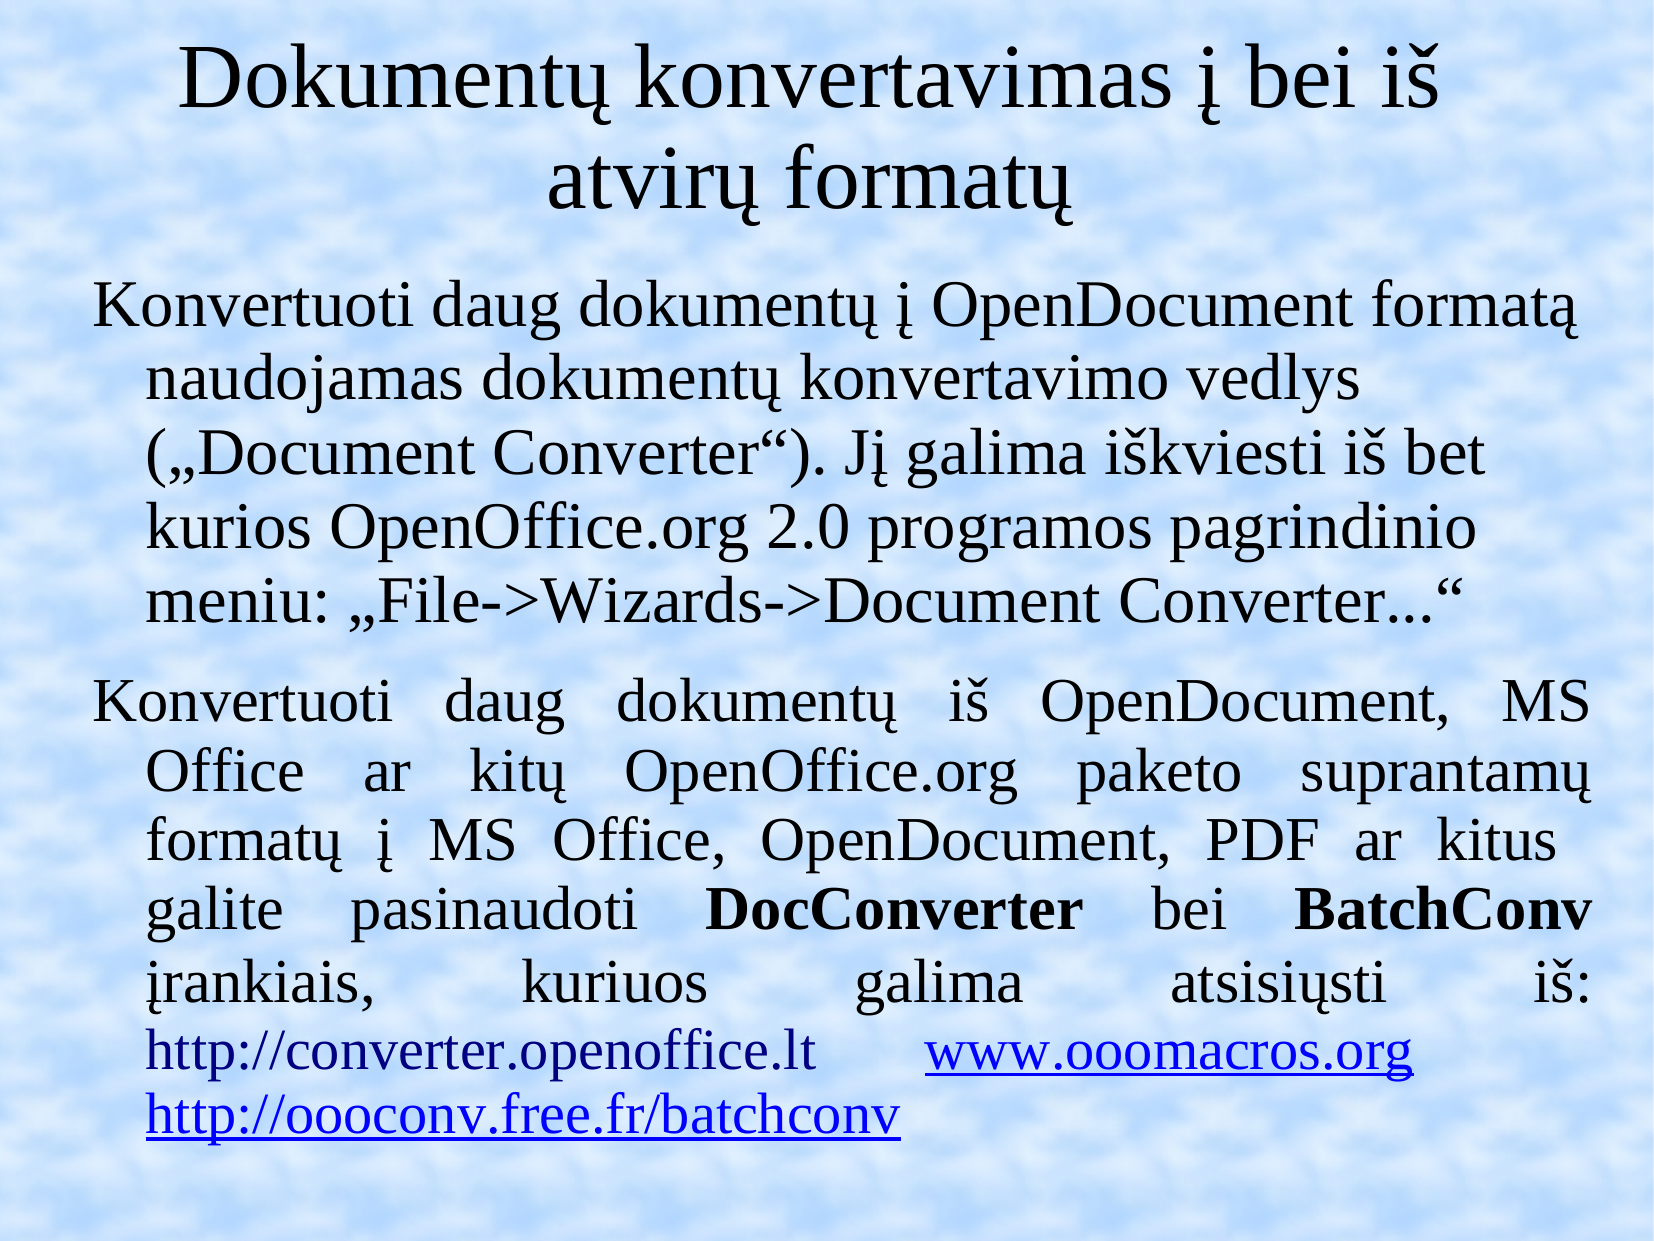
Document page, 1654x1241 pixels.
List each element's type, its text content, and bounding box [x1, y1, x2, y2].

title Dokumentų konvertavimas į bei iš atvirų formatų [104, 16, 1517, 239]
picture [0, 0, 1654, 1241]
list Konvertuoti daug dokumentų į OpenDocument formatą naudojamas dokumentų konvertavimo vedlys („Document Converter“). Jį galima iškviesti iš bet kurios OpenOffice.org 2.0 programos pagrindinio meniu: „File->Wizards->Document Converter...“ Konvertuoti daug dokumentų iš OpenDocument, MS Office ar kitų OpenOffice.org paketo suprantamų formatų į MS Office, OpenDocument, PDF ar kitus galite pasinaudoti DocConverter bei BatchConv įrankiais, kuriuos galima atsisiųsti iš: http://converter.openoffice.lt www.ooomacros.org http://oooconv.free.fr/batchconv [74, 266, 1594, 1224]
